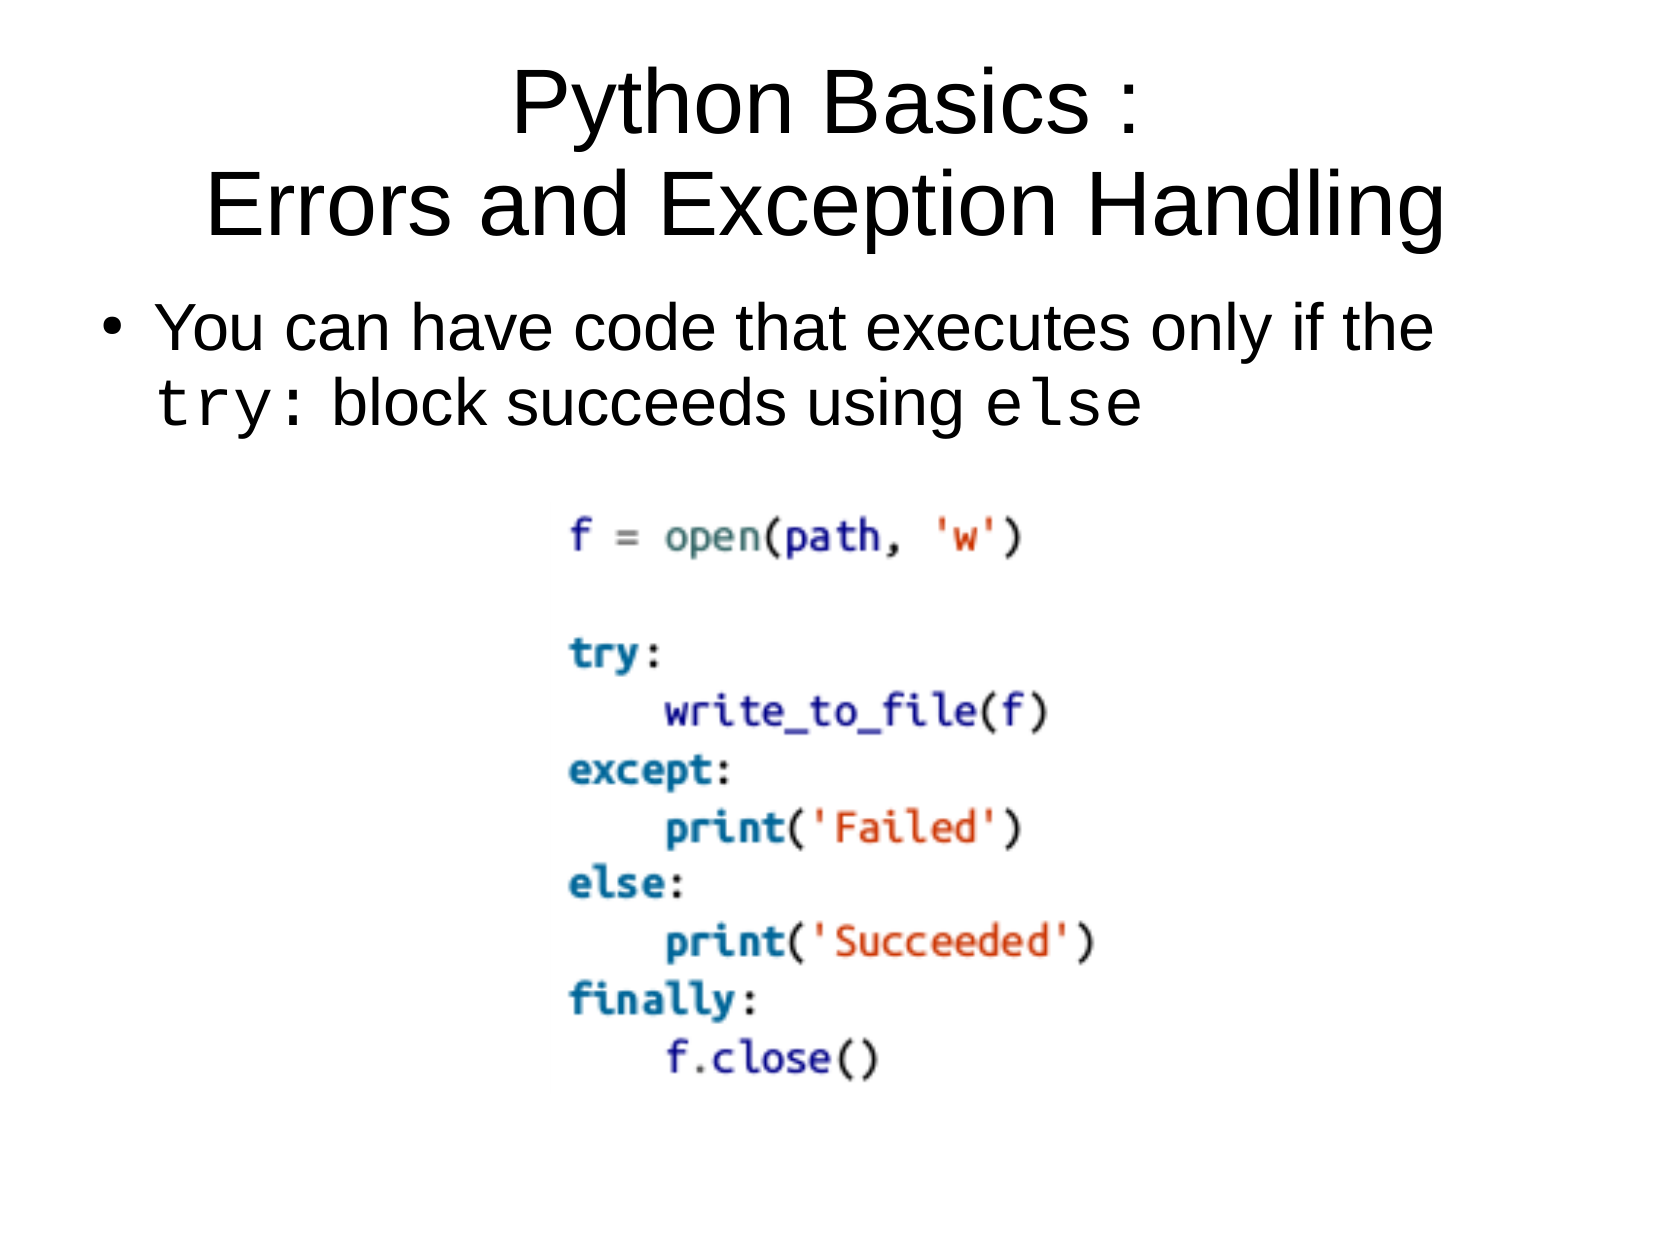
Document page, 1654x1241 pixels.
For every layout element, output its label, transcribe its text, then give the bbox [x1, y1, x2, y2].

picture [549, 502, 1118, 1094]
title Python Basics : Errors and Exception Handling [82, 49, 1571, 257]
list You can have code that executes only if the try: block succeeds using else [82, 290, 1571, 1010]
